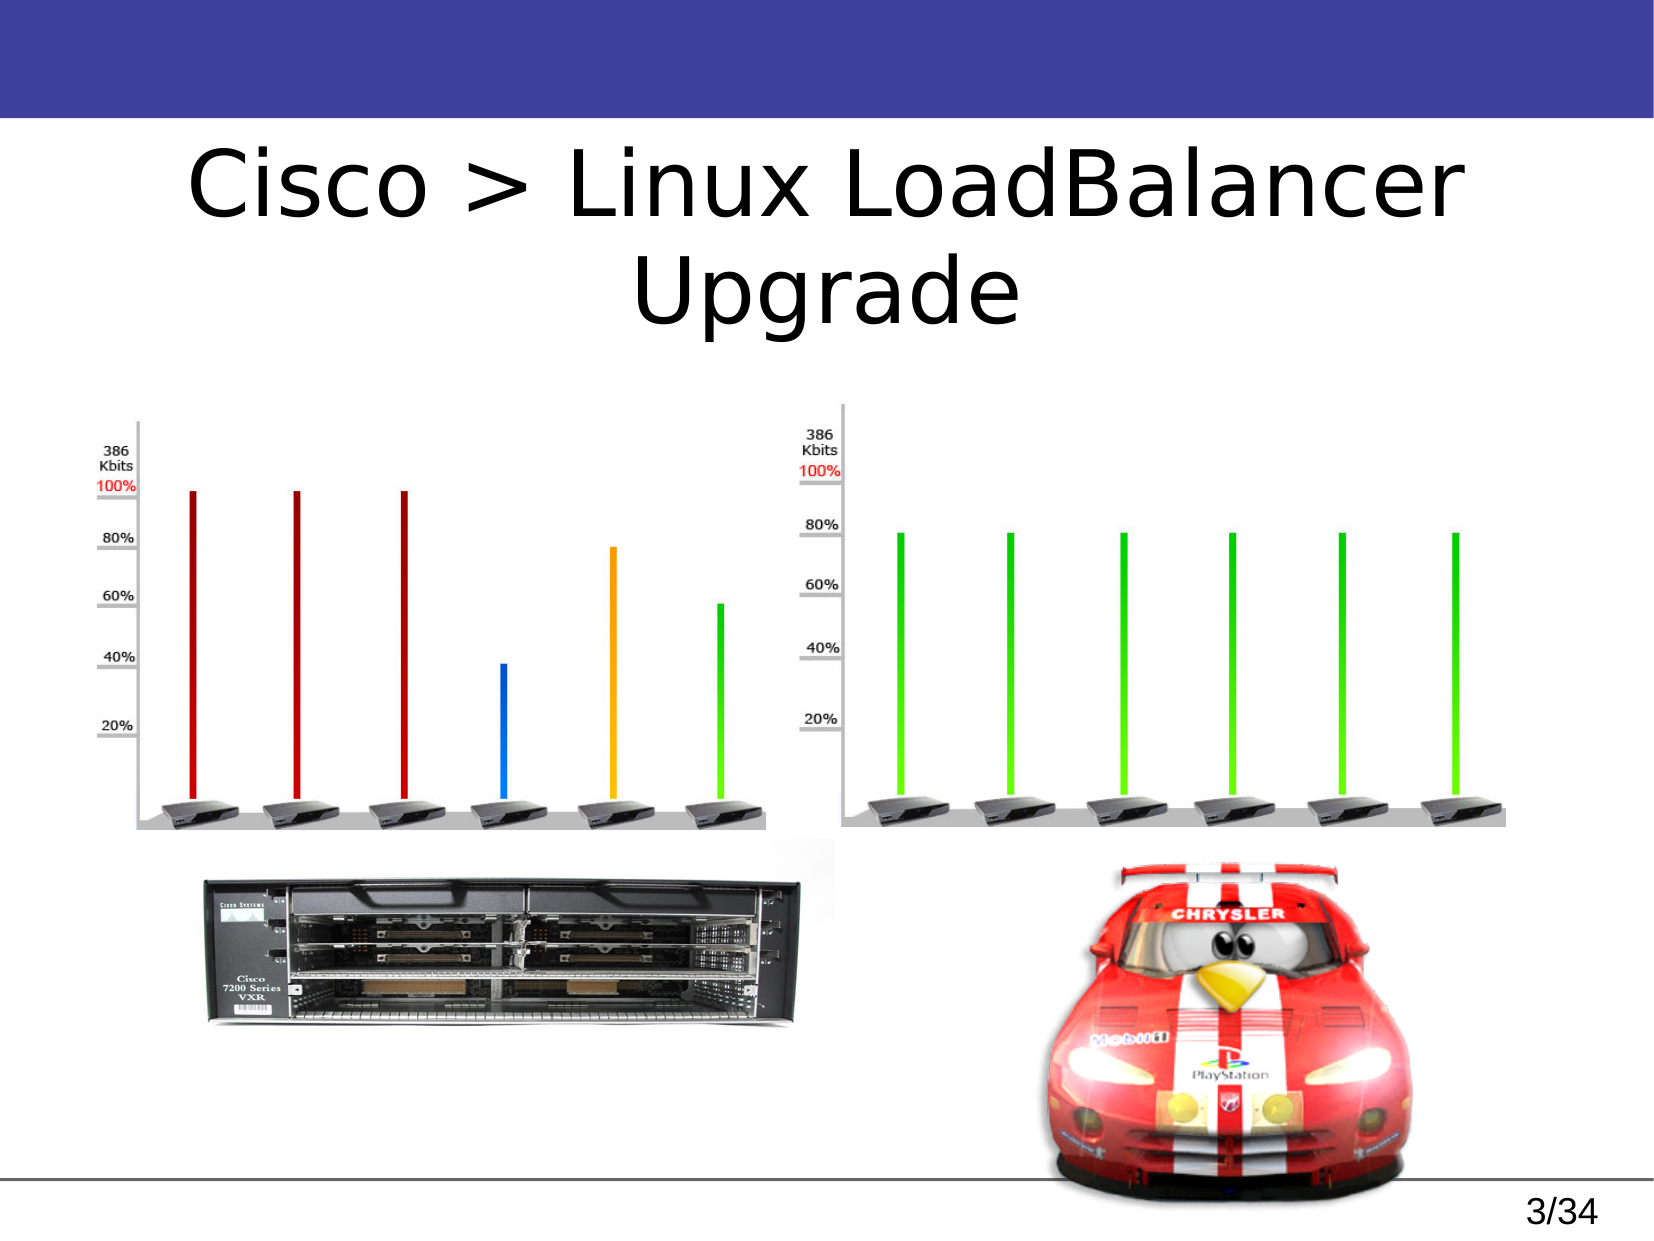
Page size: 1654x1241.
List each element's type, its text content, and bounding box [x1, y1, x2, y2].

picture [177, 839, 835, 1063]
picture [88, 401, 766, 830]
text_box <number>/34 [1511, 1183, 1654, 1241]
picture [1033, 856, 1418, 1213]
picture [790, 383, 1506, 827]
text_box Cisco > Linux LoadBalancer Upgrade [0, 124, 1654, 353]
